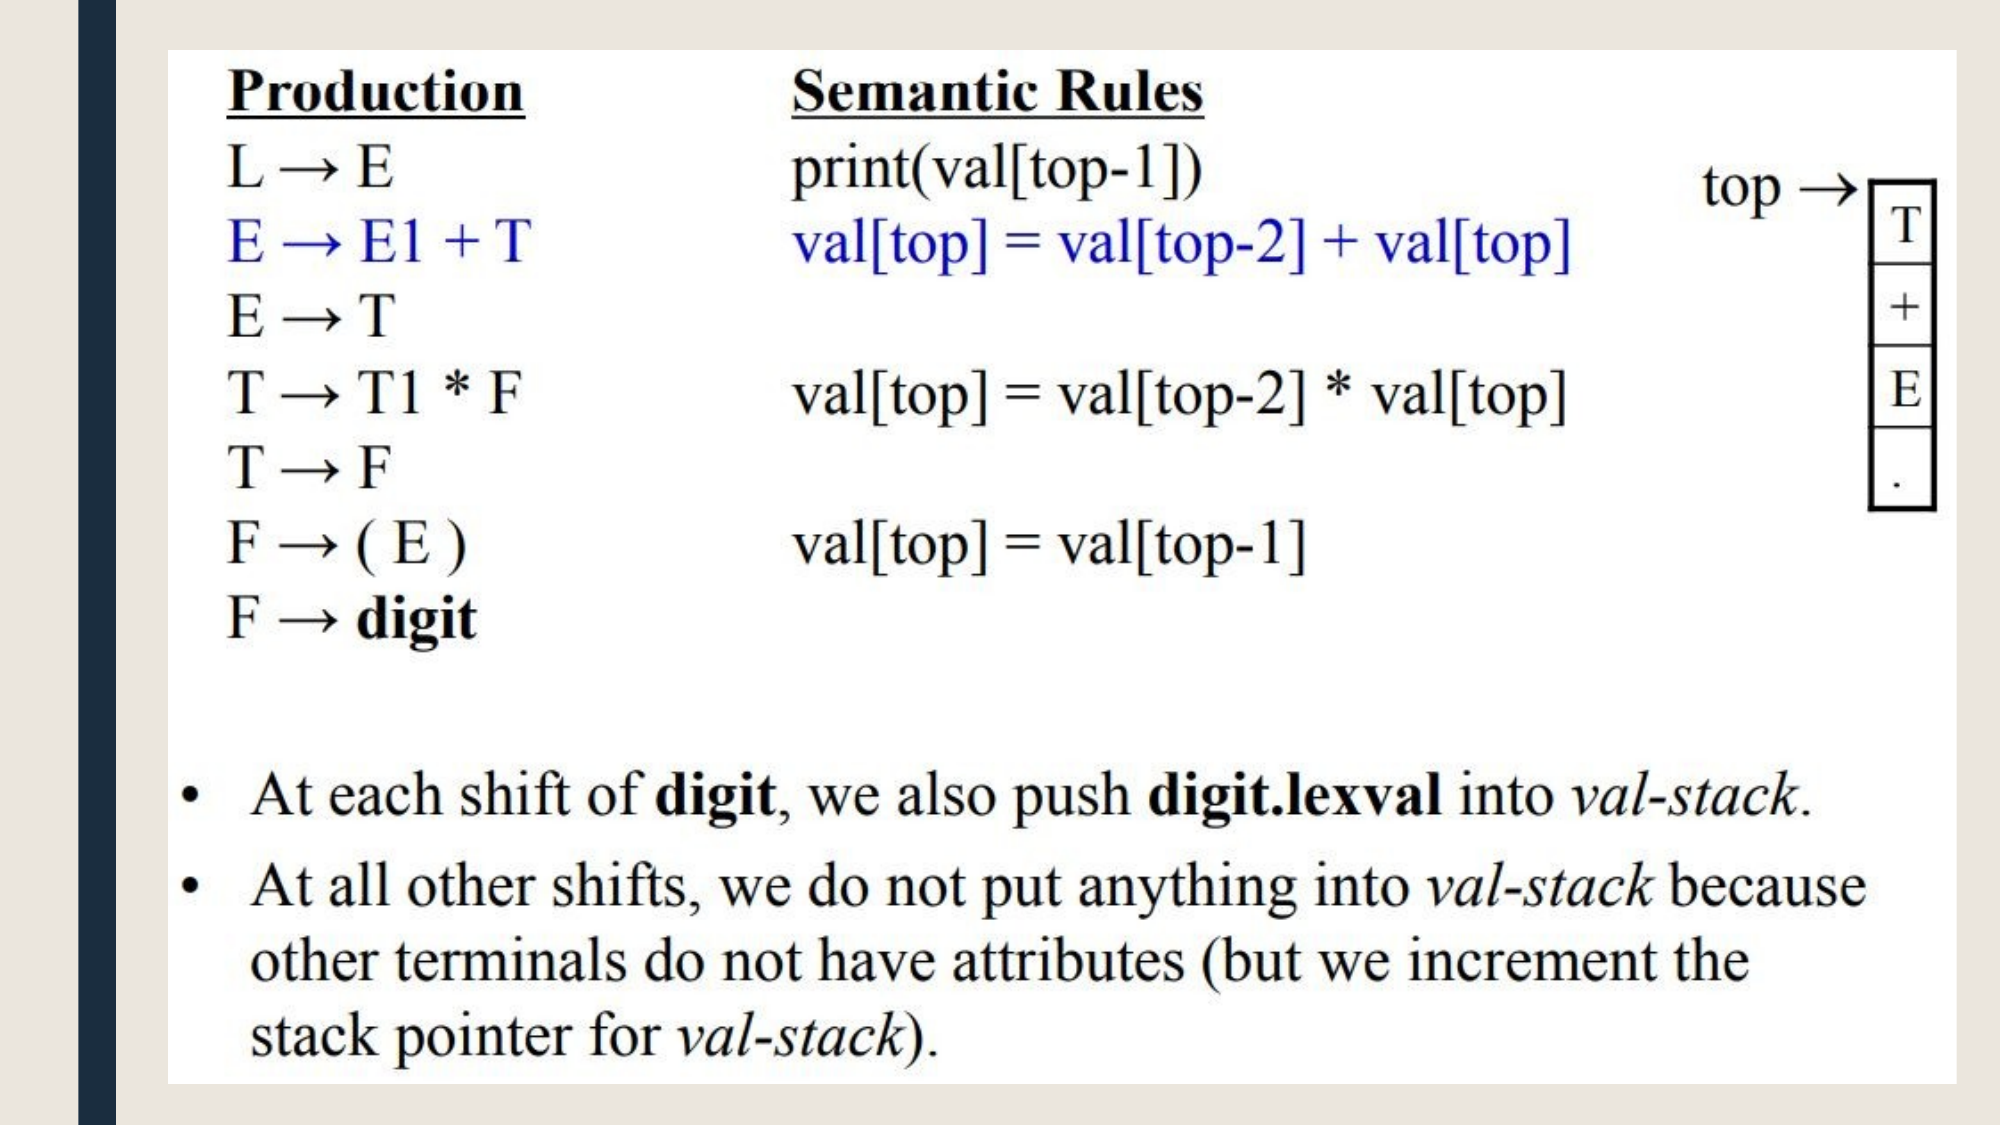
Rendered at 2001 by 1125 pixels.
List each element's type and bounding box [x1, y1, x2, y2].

text_box [168, 50, 1957, 1084]
